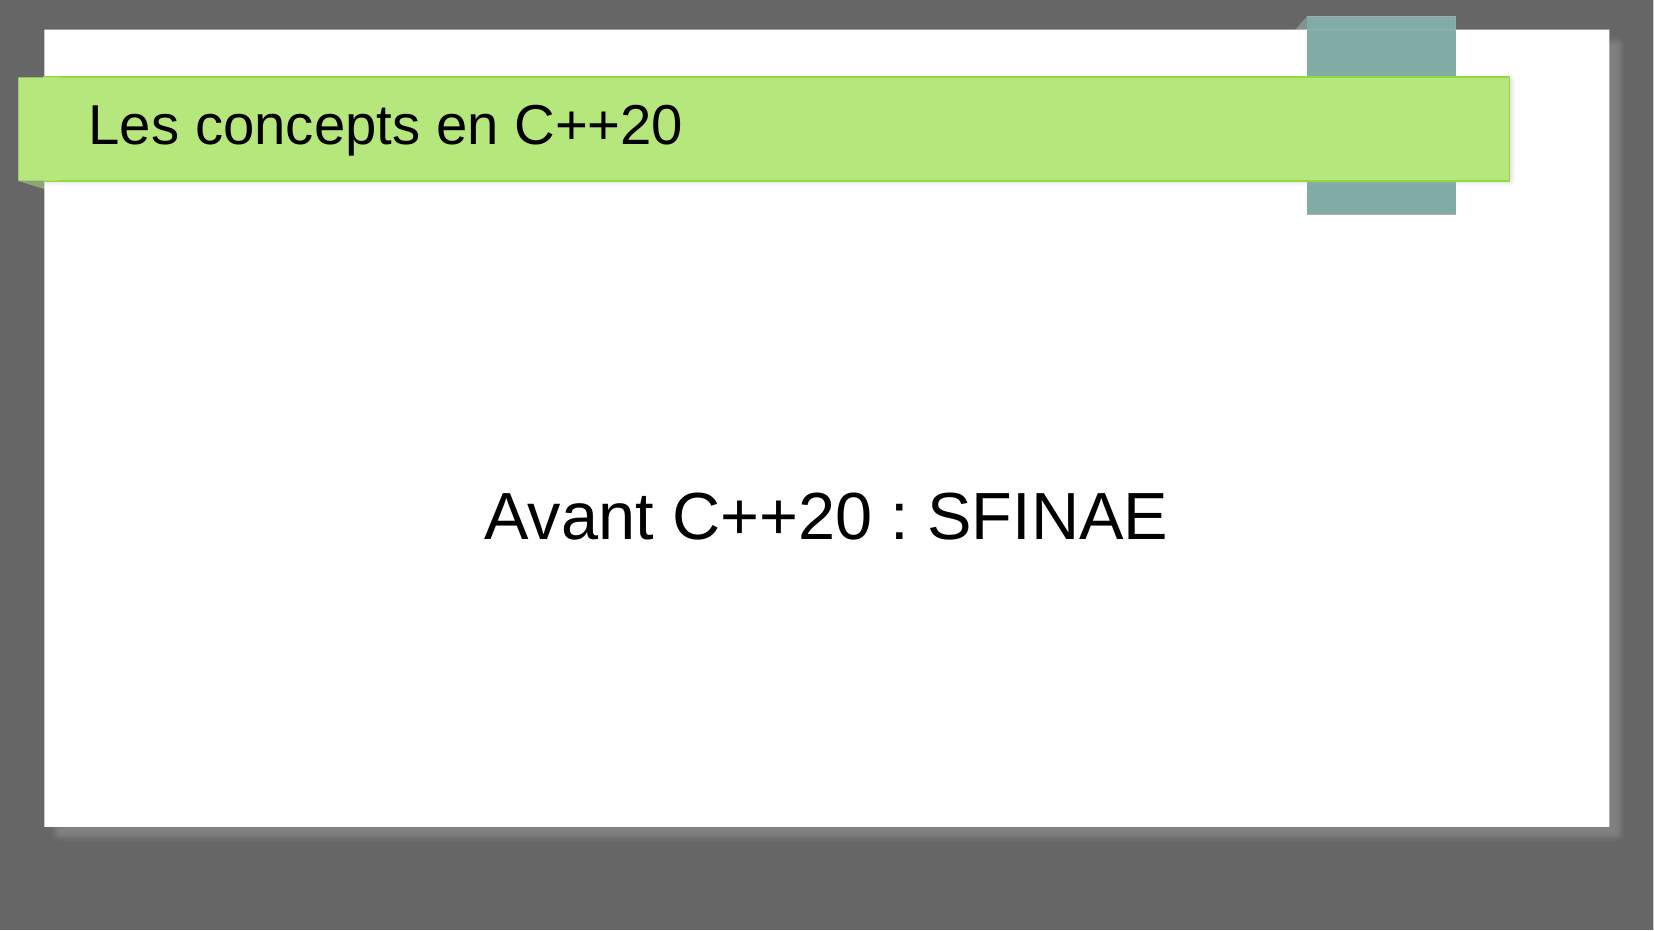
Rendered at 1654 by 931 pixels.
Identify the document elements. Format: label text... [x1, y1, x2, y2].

title Les concepts en C++20 [88, 73, 1506, 178]
subtitle Avant C++20 : SFINAE [88, 221, 1565, 813]
